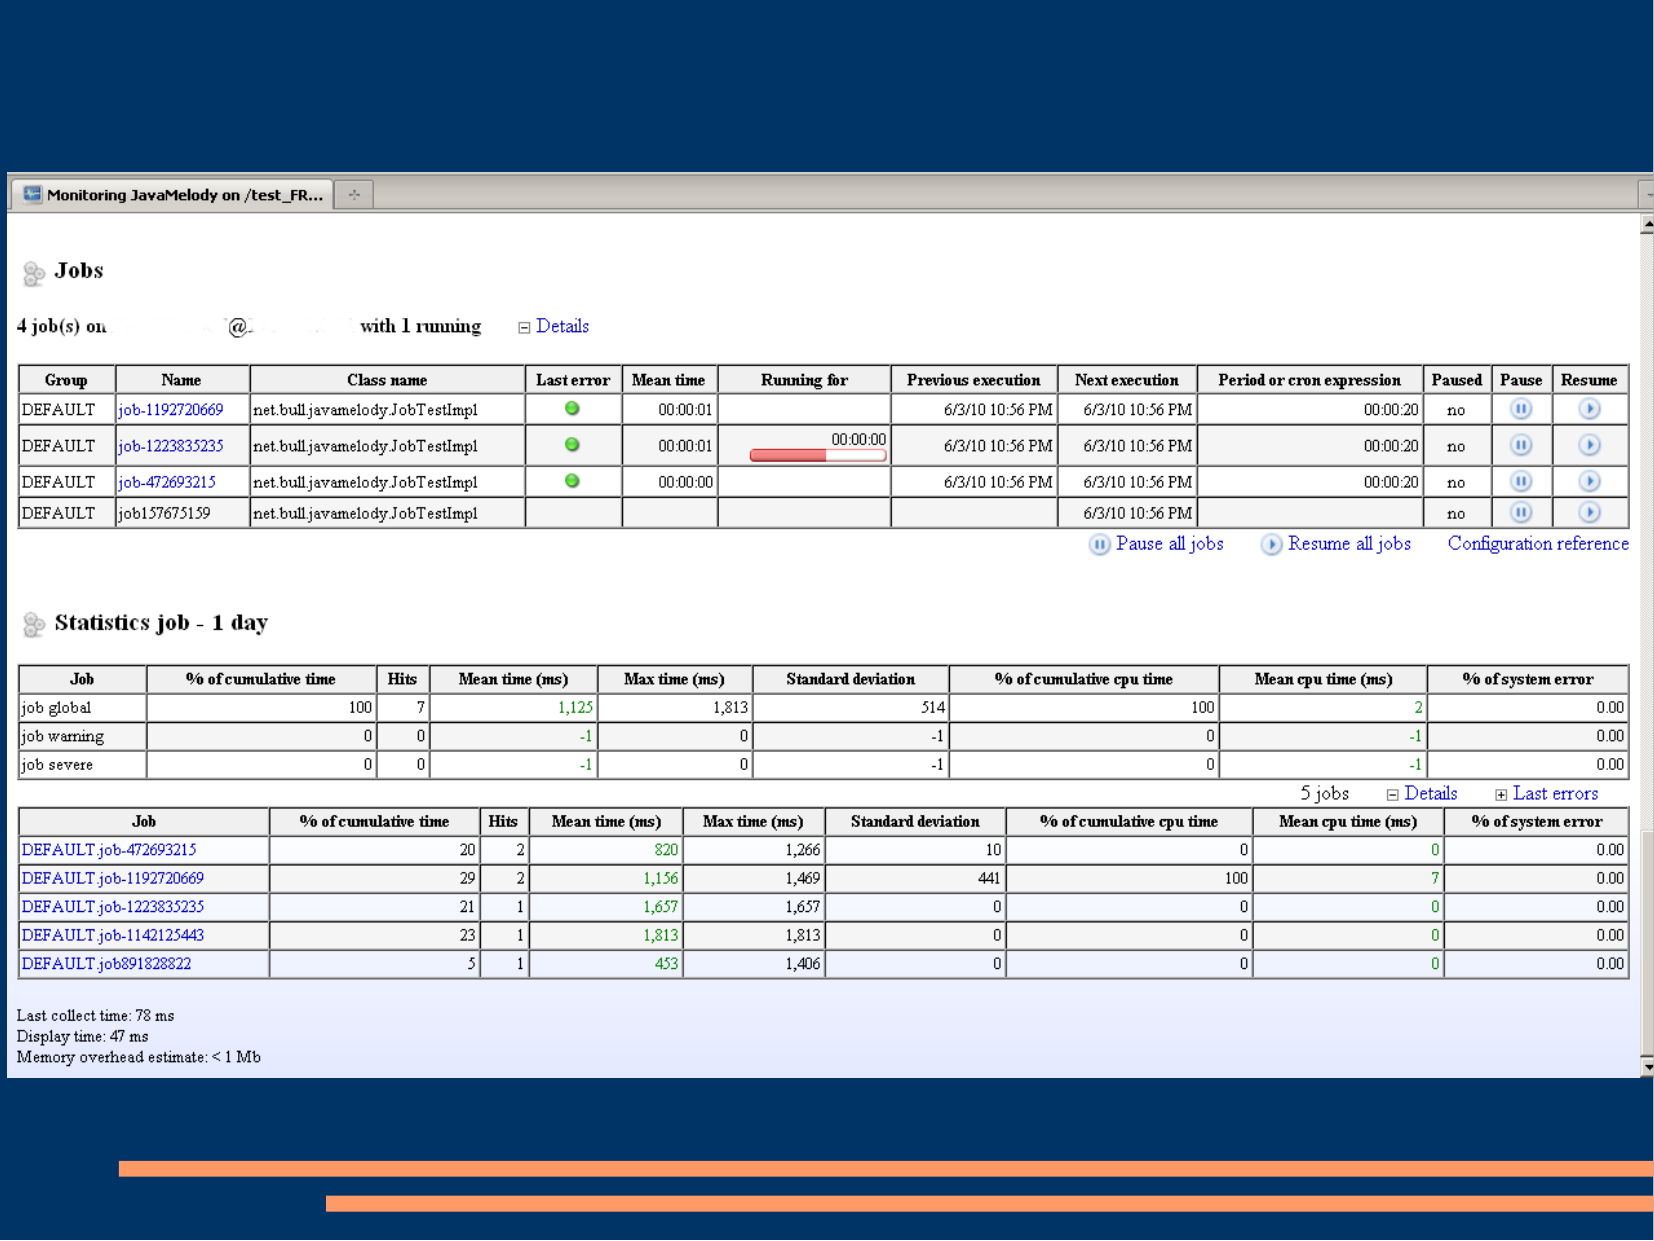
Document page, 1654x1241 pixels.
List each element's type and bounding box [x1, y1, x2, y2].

picture [7, 172, 1654, 1078]
